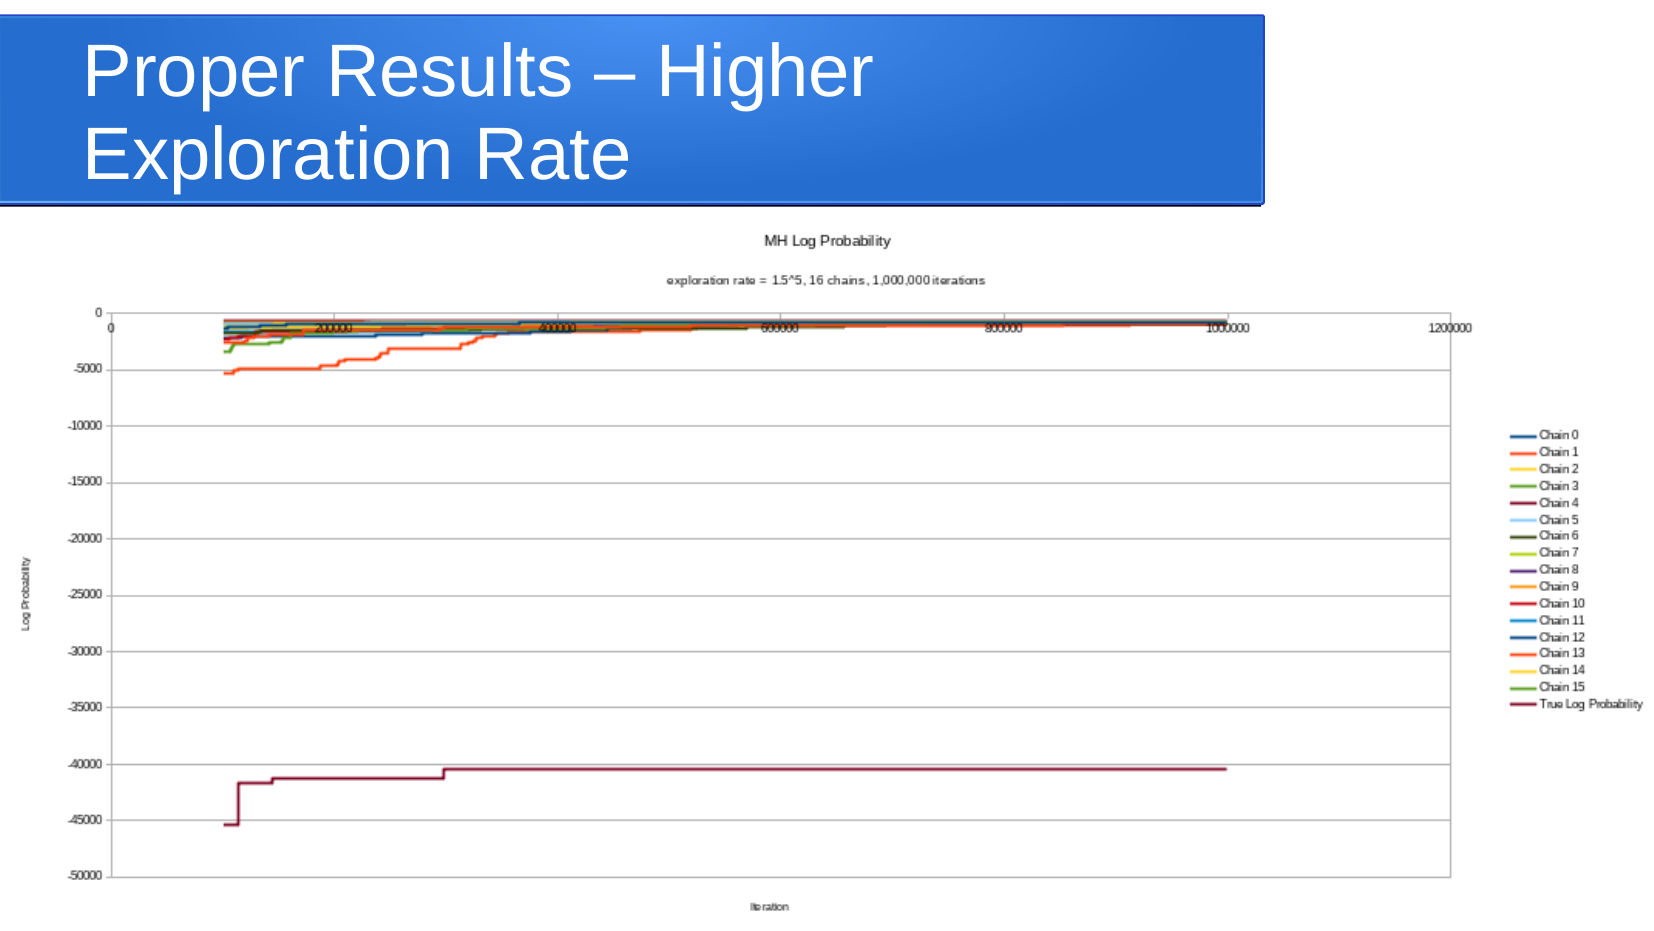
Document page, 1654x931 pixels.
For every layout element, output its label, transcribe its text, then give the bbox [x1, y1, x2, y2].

title Proper Results – Higher Exploration Rate [82, 29, 1235, 196]
picture [0, 209, 1654, 931]
